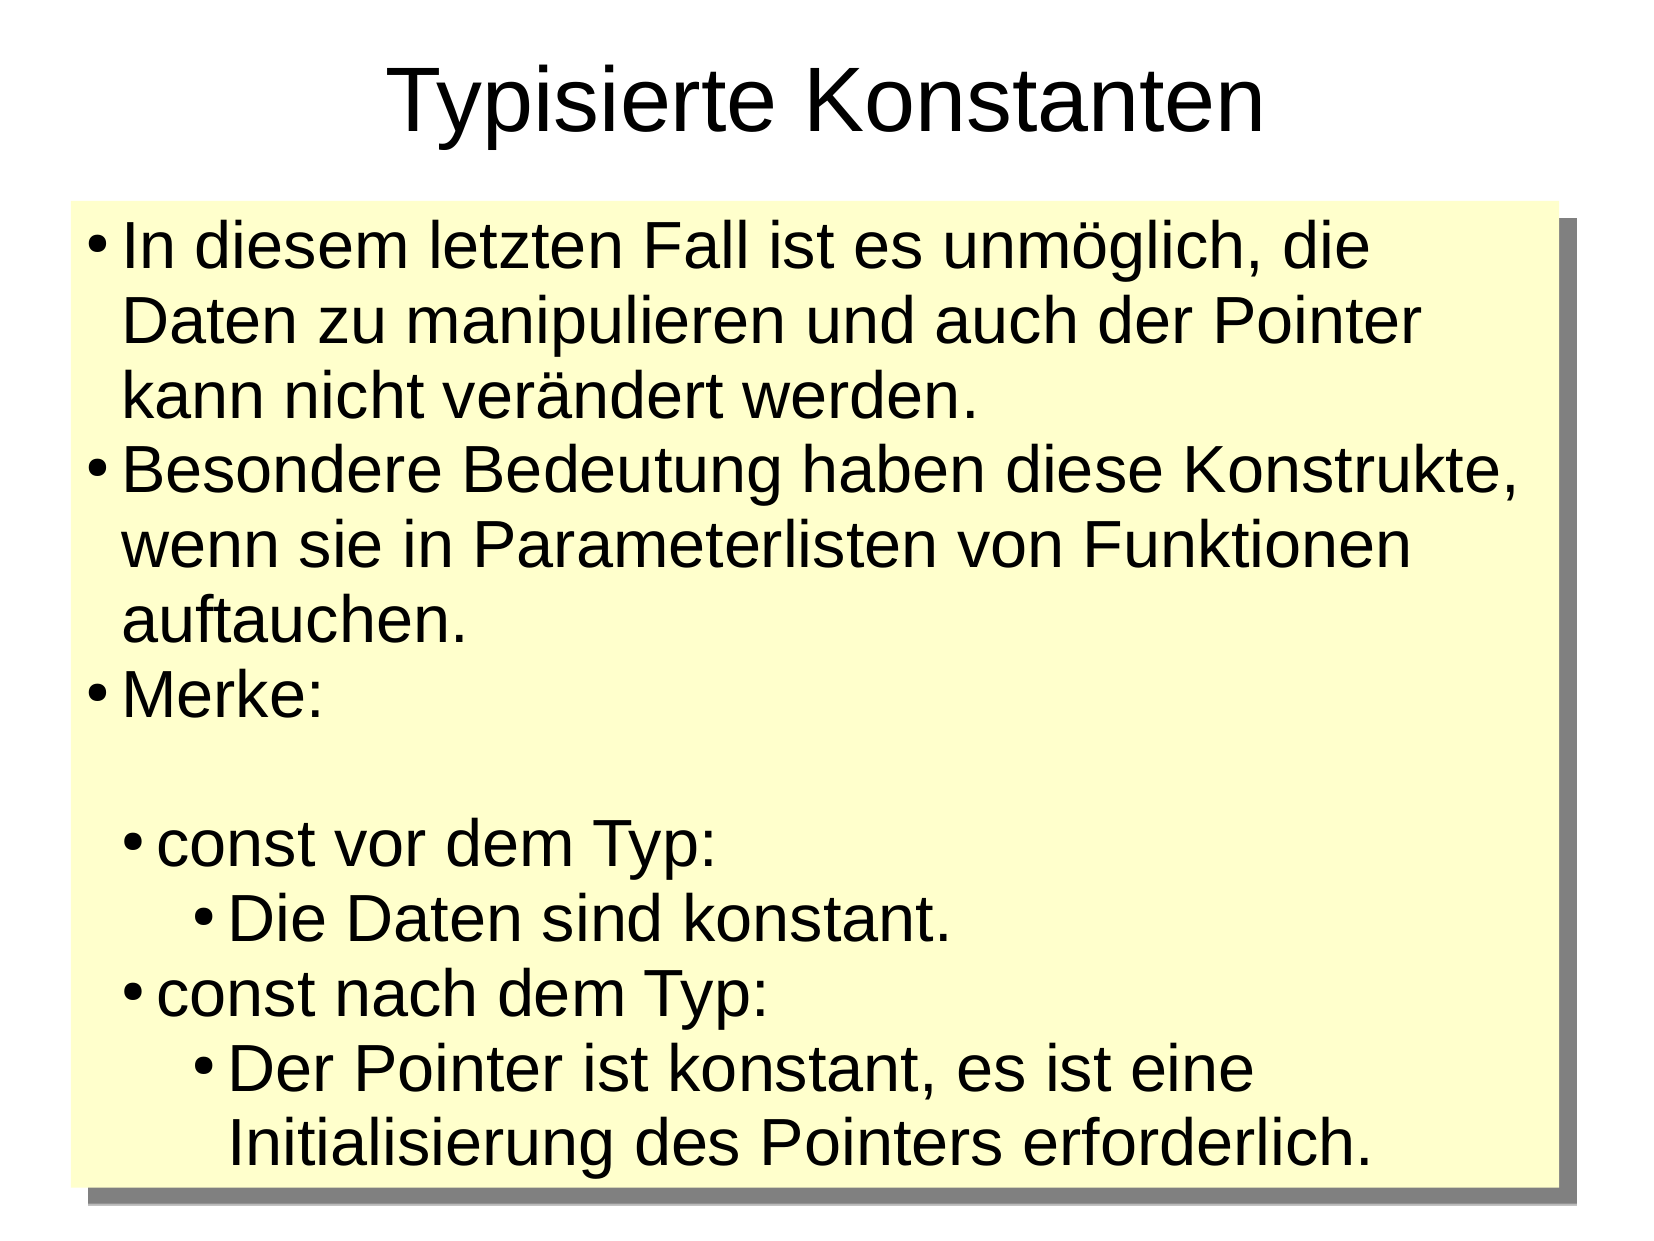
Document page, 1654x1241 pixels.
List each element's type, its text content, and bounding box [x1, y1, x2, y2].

title Typisierte Konstanten [82, 0, 1571, 204]
text_box In diesem letzten Fall ist es unmöglich, die Daten zu manipulieren und auch der Pointer kann nicht verändert werden. Besondere Bedeutung haben diese Konstrukte, wenn sie in Parameterlisten von Funktionen auftauchen. Merke: const vor dem Typ: Die Daten sind konstant. const nach dem Typ: Der Pointer ist konstant, es ist eine Initialisierung des Pointers erforderlich. [70, 200, 1560, 1188]
